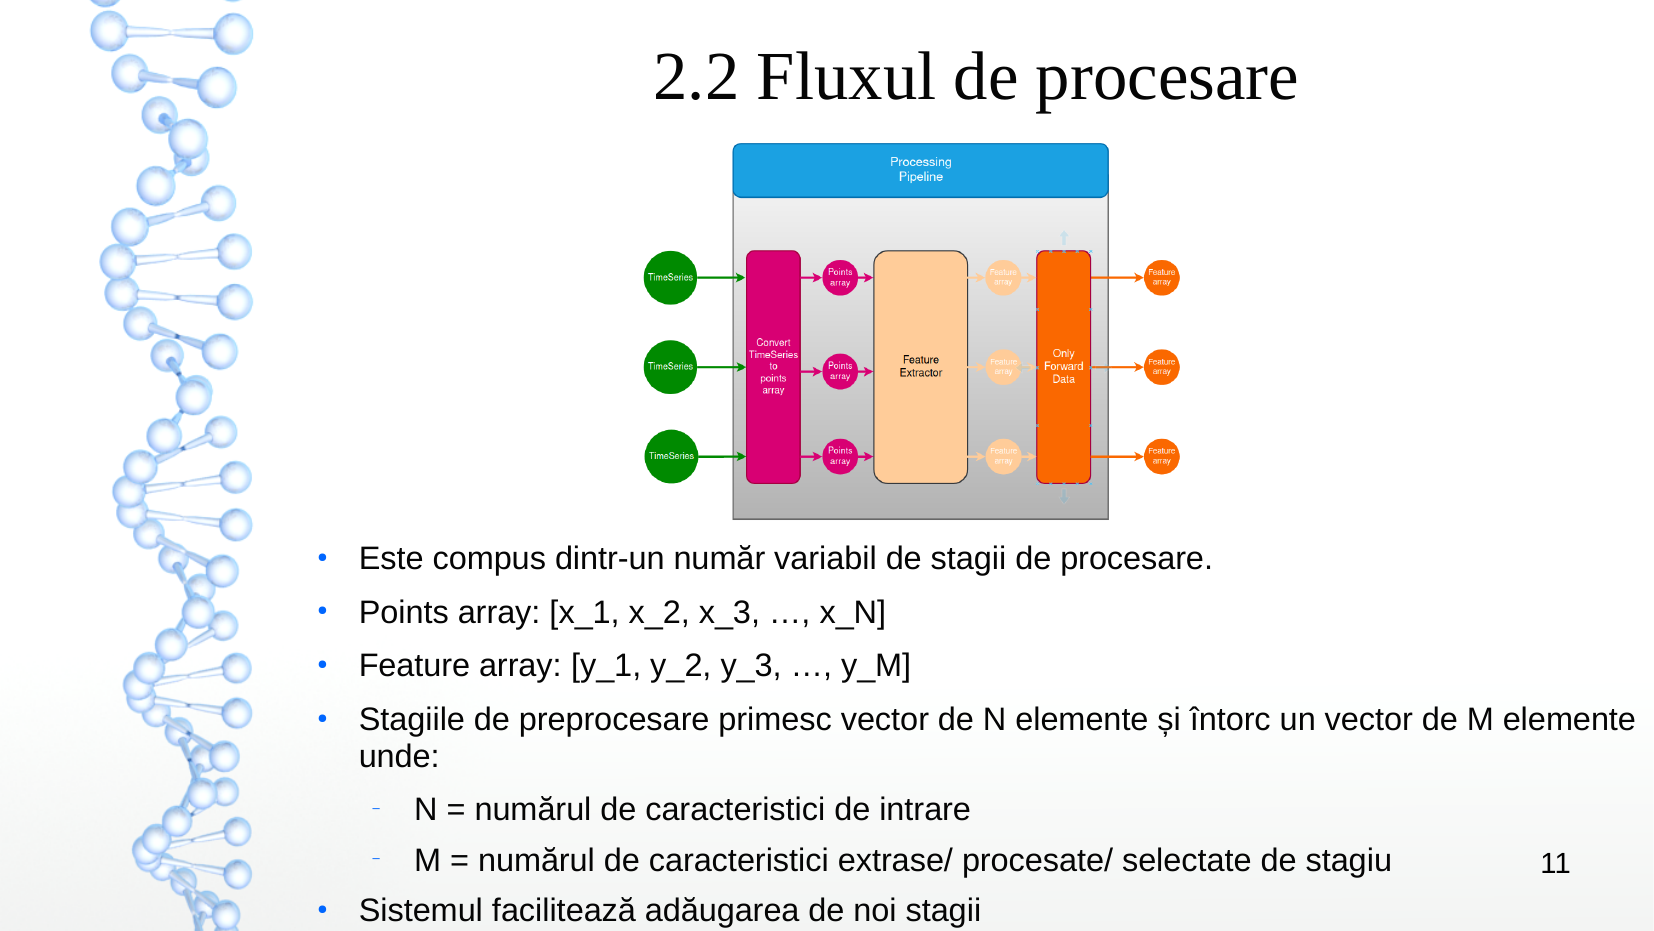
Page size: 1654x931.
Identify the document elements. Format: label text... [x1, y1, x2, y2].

list Este compus dintr-un număr variabil de stagii de procesare. Points array: [x_1, x_2, x_3, …, x_N] Feature array: [y_1, y_2, y_3, …, y_M] Stagiile de preprocesare primesc vector de N elemente și întorc un vector de M elemente unde: N = numărul de caracteristici de intrare M = numărul de caracteristici extrase/ procesate/ selectate de stagiu Sistemul facilitează adăugarea de noi stagii [303, 539, 1654, 931]
title 2.2 Fluxul de procesare [300, 0, 1654, 154]
picture [0, 0, 1654, 931]
